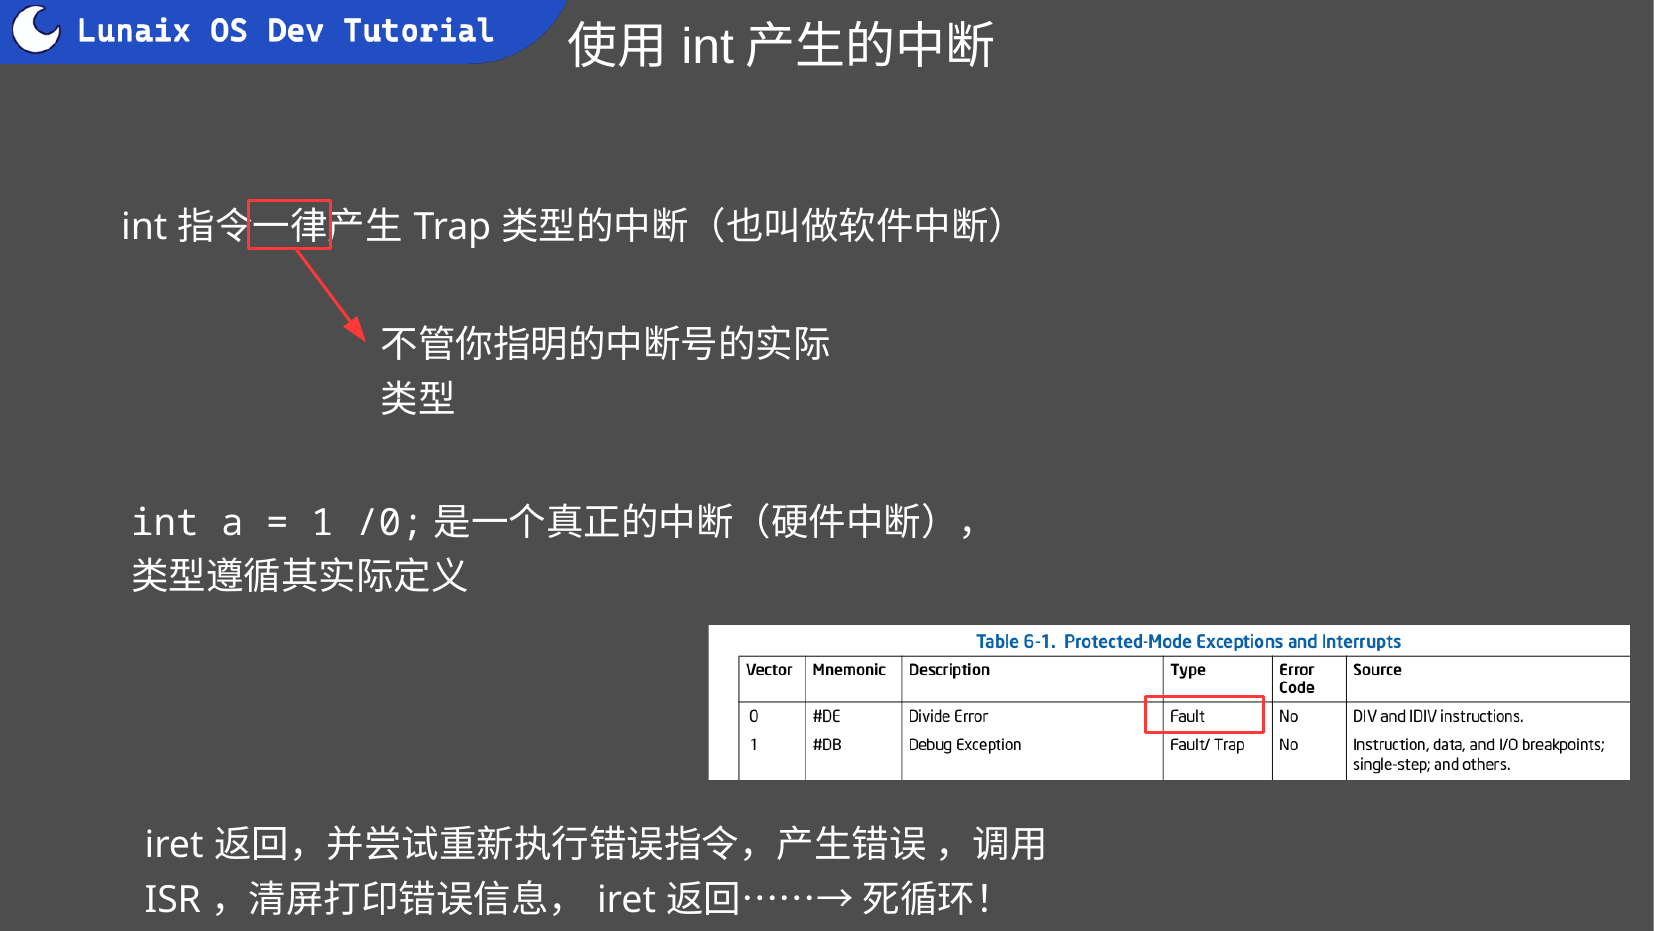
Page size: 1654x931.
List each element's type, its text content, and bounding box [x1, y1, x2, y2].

text_box int指令一律产生Trap类型的中断（也叫做软件中断） [106, 188, 1063, 272]
picture [0, 0, 1654, 931]
text_box 不管你指明的中断号的实际类型 [366, 307, 875, 431]
title 使用int产生的中断 [566, 0, 1654, 83]
text_box iret返回，并尝试重新执行错误指令，产生错误 ，调用ISR，清屏打印错误信息，iret返回……→ 死循环！ [129, 806, 1134, 931]
text_box int指令一律产生Trap类型的中断（也叫做软件中断） [250, 202, 329, 247]
text_box int a = 1 /0;是一个真正的中断（硬件中断）， 类型遵循其实际定义 [116, 484, 1016, 625]
